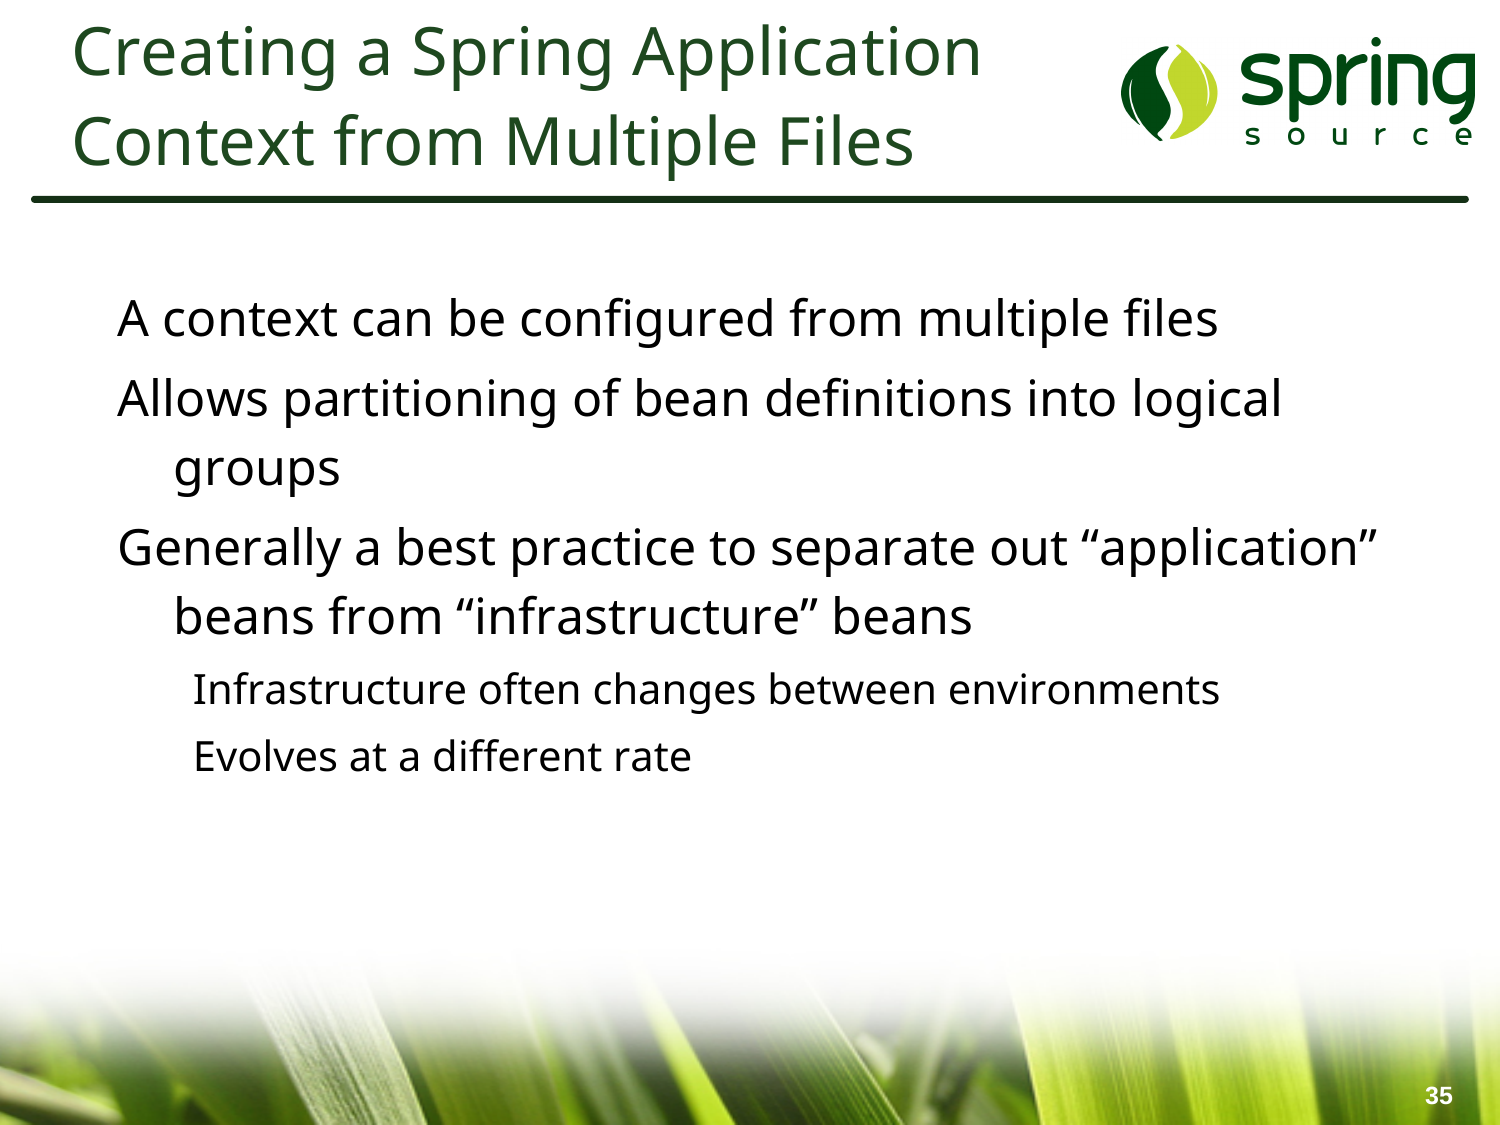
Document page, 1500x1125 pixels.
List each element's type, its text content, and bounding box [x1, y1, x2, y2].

picture [1121, 37, 1475, 145]
title Creating a Spring Application Context from Multiple Files [56, 5, 1089, 184]
list A context can be configured from multiple files Allows partitioning of bean definitions into logical groups Generally a best practice to separate out “application” beans from “infrastructure” beans Infrastructure often changes between environments Evolves at a different rate [103, 275, 1394, 938]
picture [0, 944, 1500, 1125]
